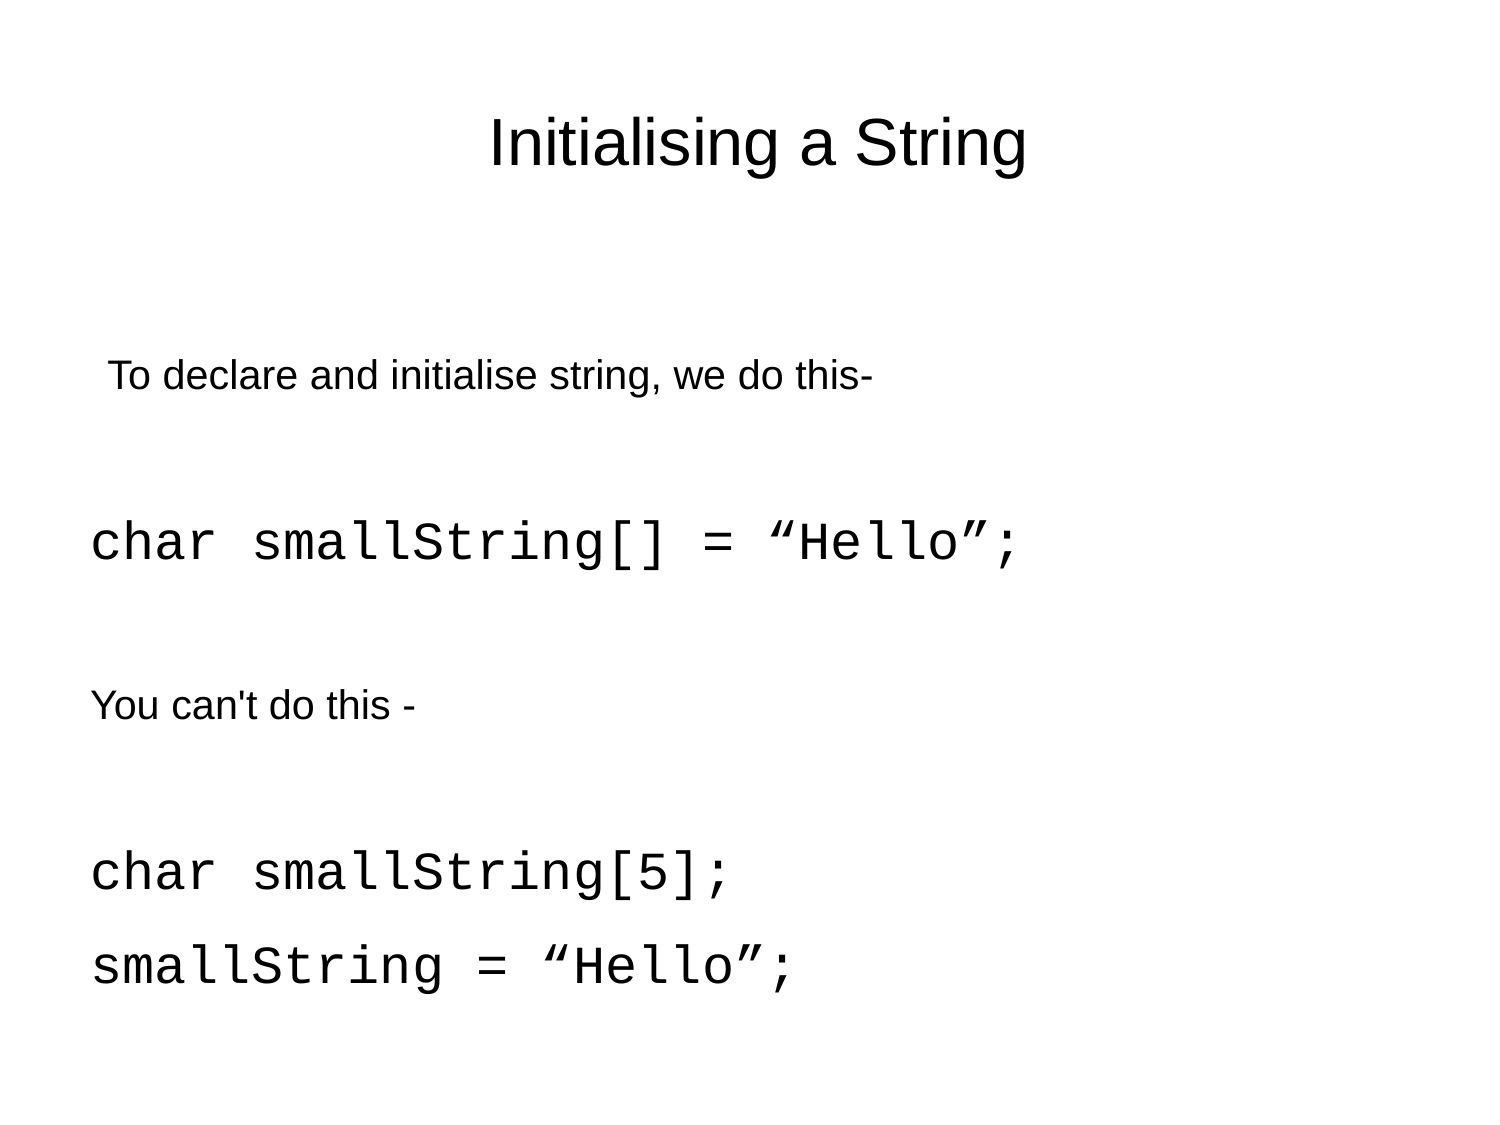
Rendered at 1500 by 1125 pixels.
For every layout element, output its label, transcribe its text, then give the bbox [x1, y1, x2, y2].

title Initialising a String [75, 45, 1425, 233]
list To declare and initialise string, we do this- char smallString[] = “Hello”; You can't do this - char smallString[5]; smallString = “Hello”; [75, 262, 1425, 1005]
